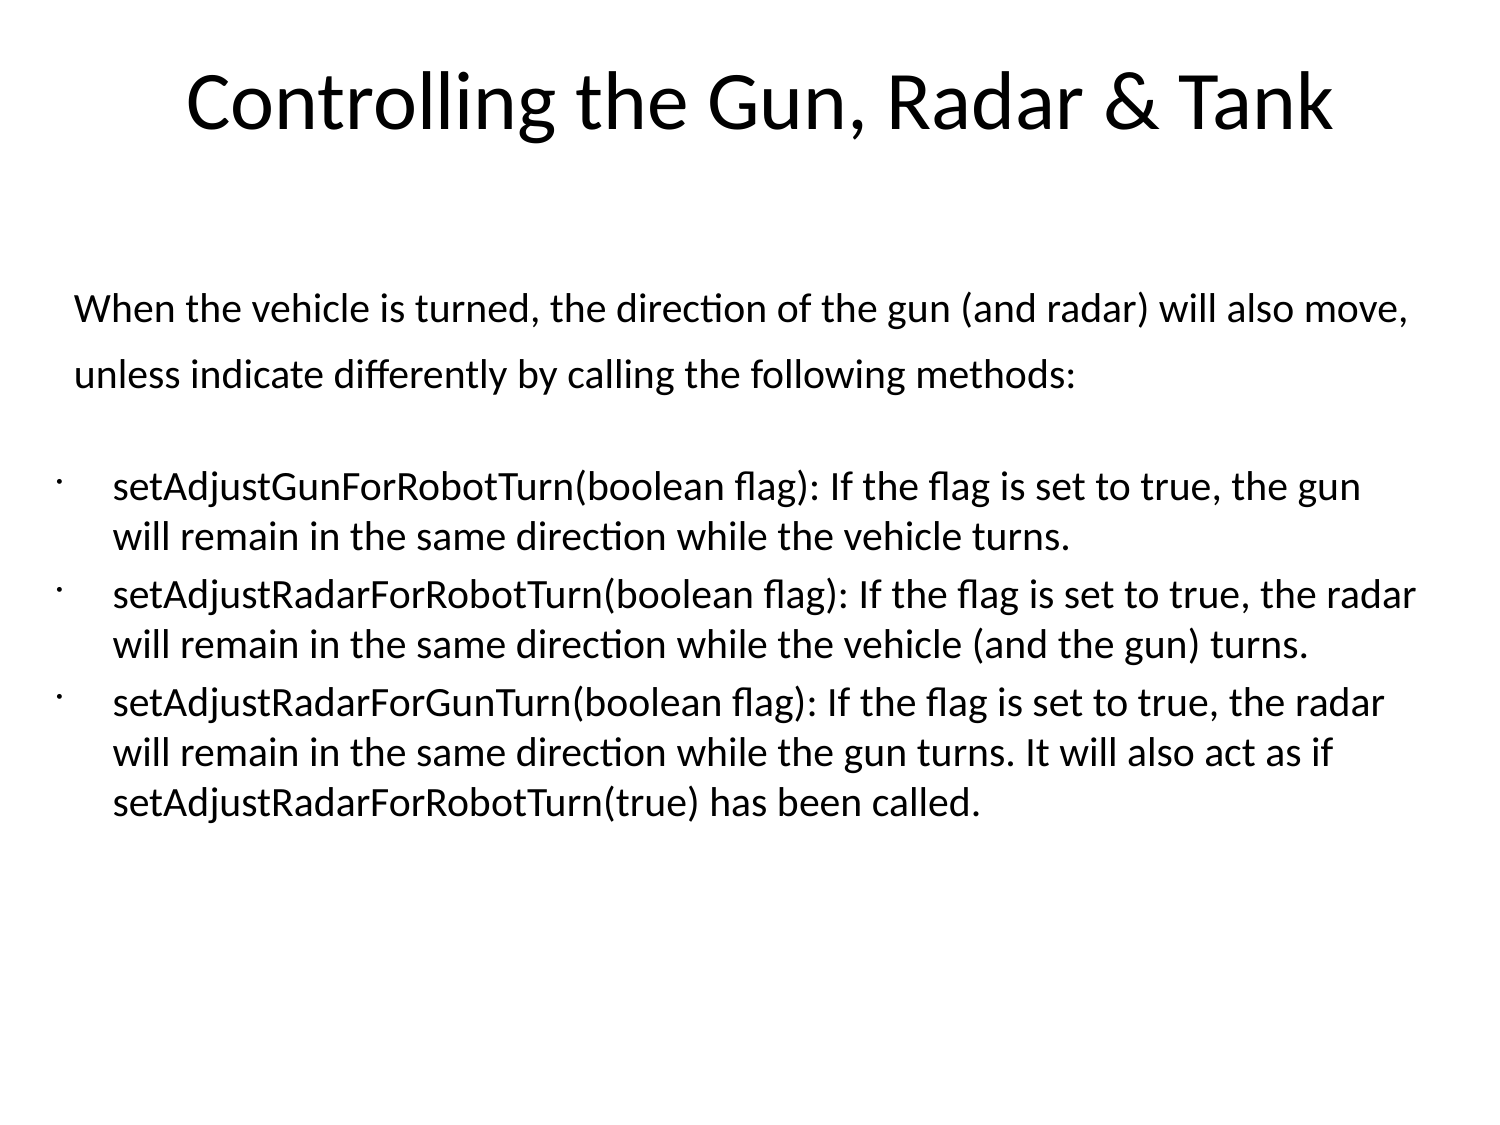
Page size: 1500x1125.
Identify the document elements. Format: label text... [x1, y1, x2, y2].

title Controlling the Gun, Radar & Tank [62, 31, 1459, 221]
text_box setAdjustGunForRobotTurn(boolean flag): If the flag is set to true, the gun will remain in the same direction while the vehicle turns. setAdjustRadarForRobotTurn(boolean flag): If the flag is set to true, the radar will remain in the same direction while the vehicle (and the gun) turns. setAdjustRadarForGunTurn(boolean flag): If the flag is set to true, the radar will remain in the same direction while the gun turns. It will also act as if setAdjustRadarForRobotTurn(true) has been called. [41, 444, 1436, 1012]
text_box When the vehicle is turned, the direction of the gun (and radar) will also move, unless indicate differently by calling the following methods: [58, 265, 1477, 431]
